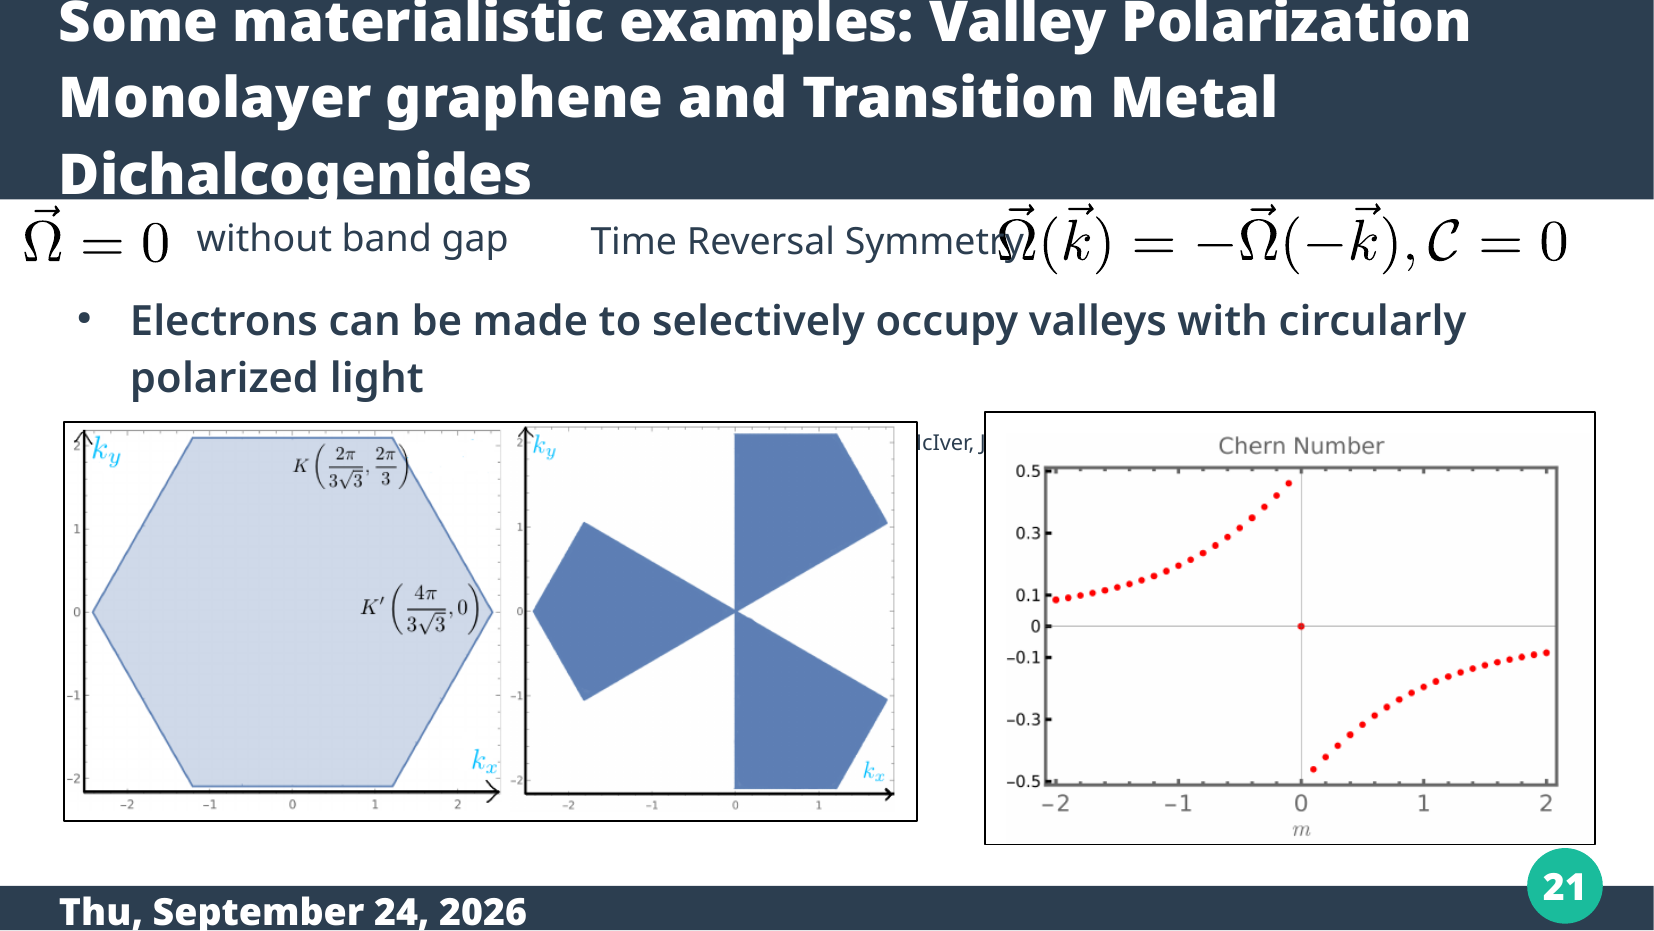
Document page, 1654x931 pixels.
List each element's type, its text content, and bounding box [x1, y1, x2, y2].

text_box without band gap [181, 203, 488, 272]
list Electrons can be made to selectively occupy valleys with circularly polarized light 1. A. Friedlan and M. M. Dignam PRB 103, 075414 (2021) (theory) 2. McIver, J.W., Schulte, B., Stein, FU. et al. Nat. Phys. 16, 38–41 (2020) (experimental work) [59, 290, 1595, 587]
picture [65, 422, 916, 821]
text_box Time Reversal Symmetry [575, 205, 995, 275]
picture [985, 412, 1595, 844]
title Some materialistic examples: Valley Polarization Monolayer graphene and Transition Metal Dichalcogenides [59, 37, 1595, 155]
text_box [998, 203, 1567, 275]
text_box [24, 205, 168, 263]
